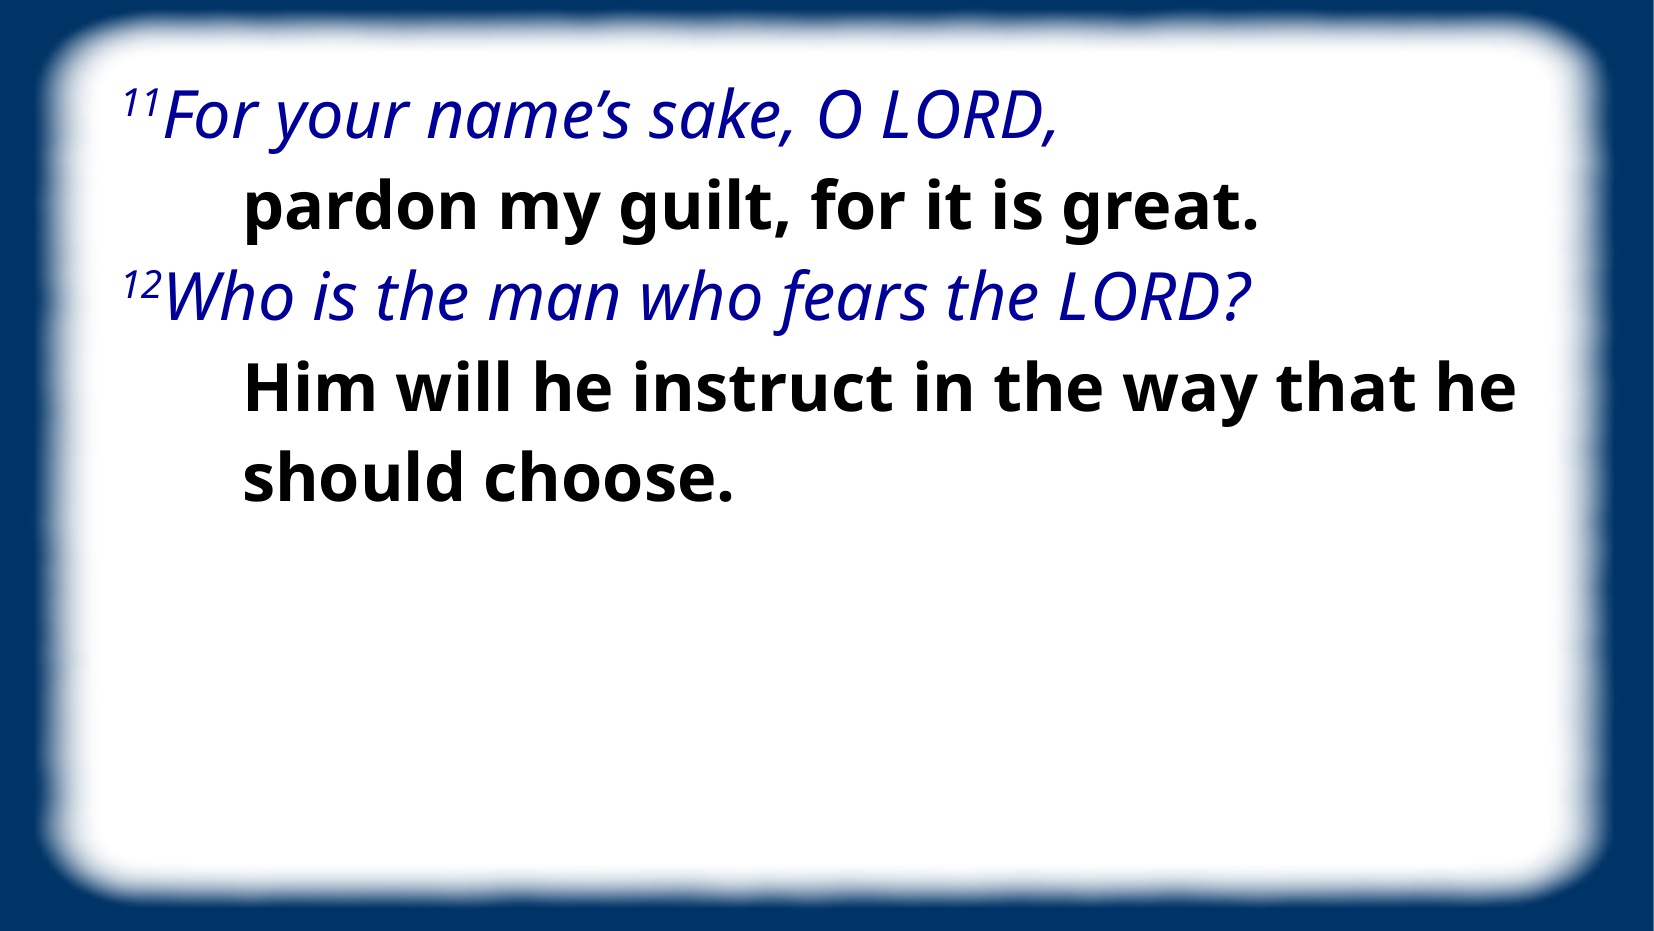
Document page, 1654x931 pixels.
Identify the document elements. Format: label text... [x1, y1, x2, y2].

picture [0, 0, 1654, 931]
text_box 11For your name’s sake, O LORD, pardon my guilt, for it is great. 12Who is the man who fears the LORD? Him will he instruct in the way that he should choose. [105, 60, 1546, 519]
